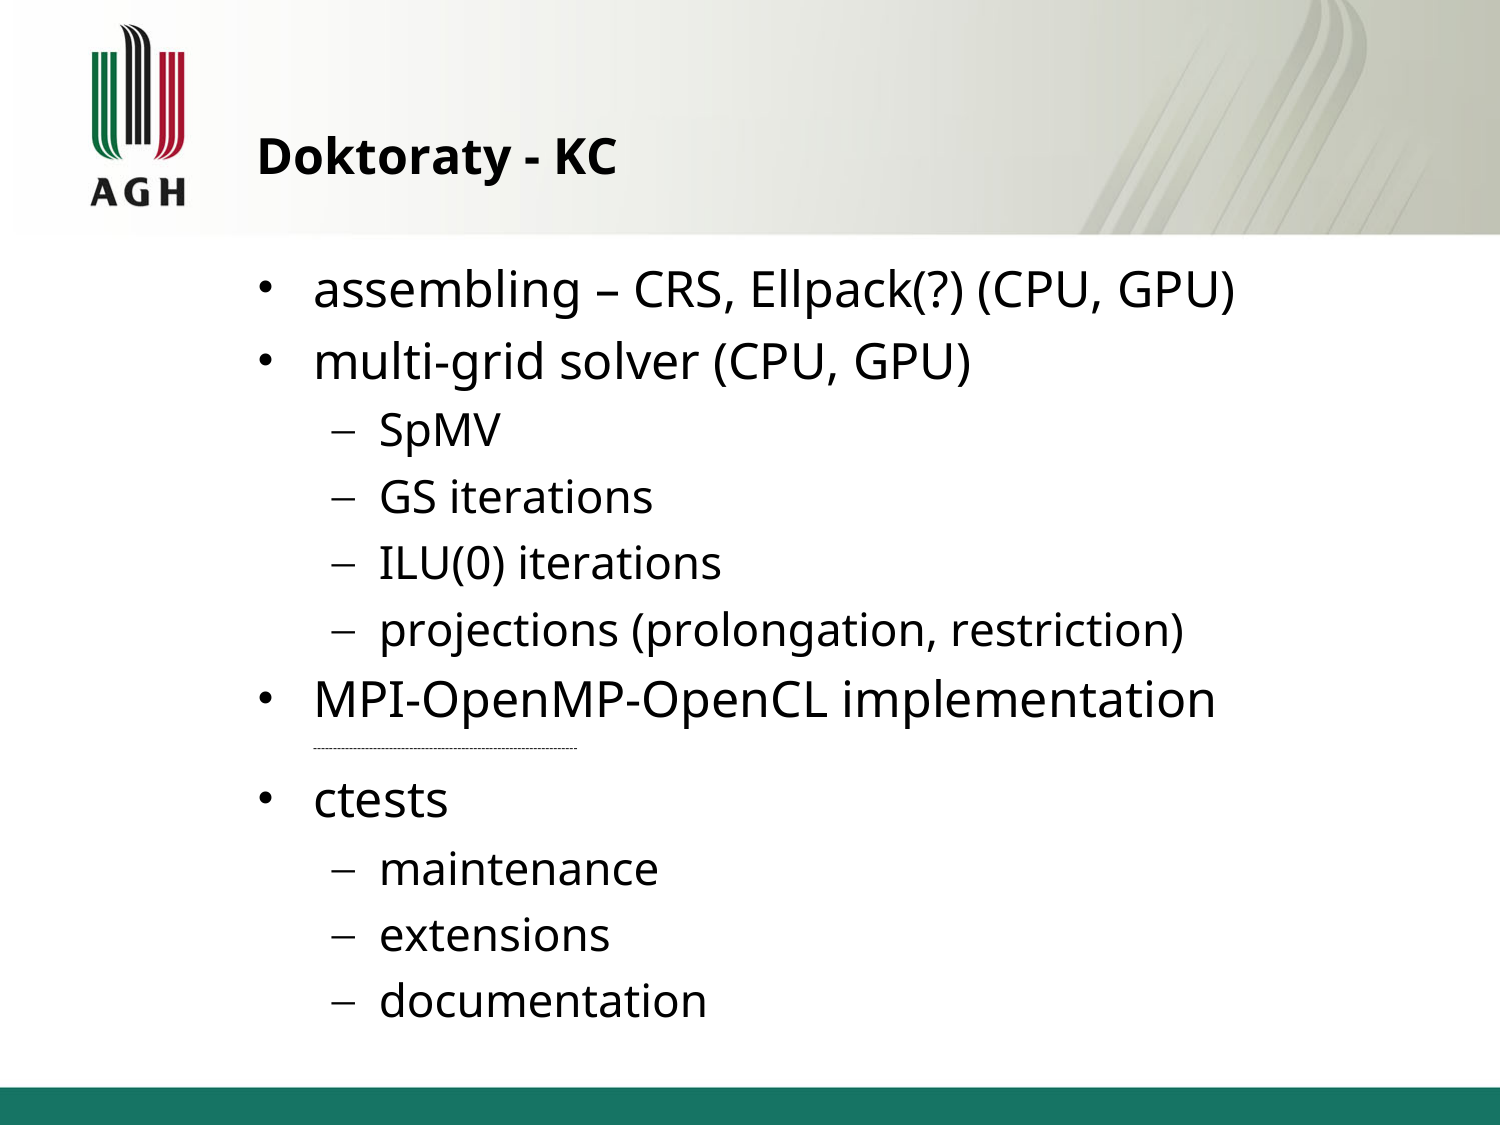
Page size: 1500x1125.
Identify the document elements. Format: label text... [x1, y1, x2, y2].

title Doktoraty - KC [242, 77, 1423, 231]
list assembling – CRS, Ellpack(?) (CPU, GPU) multi-grid solver (CPU, GPU) SpMV GS iterations ILU(0) iterations projections (prolongation, restriction) MPI-OpenMP-OpenCL implementation ------------------------------------------------------------------ ctests maintenance extensions documentation [242, 249, 1423, 1102]
picture [0, 0, 1500, 1125]
